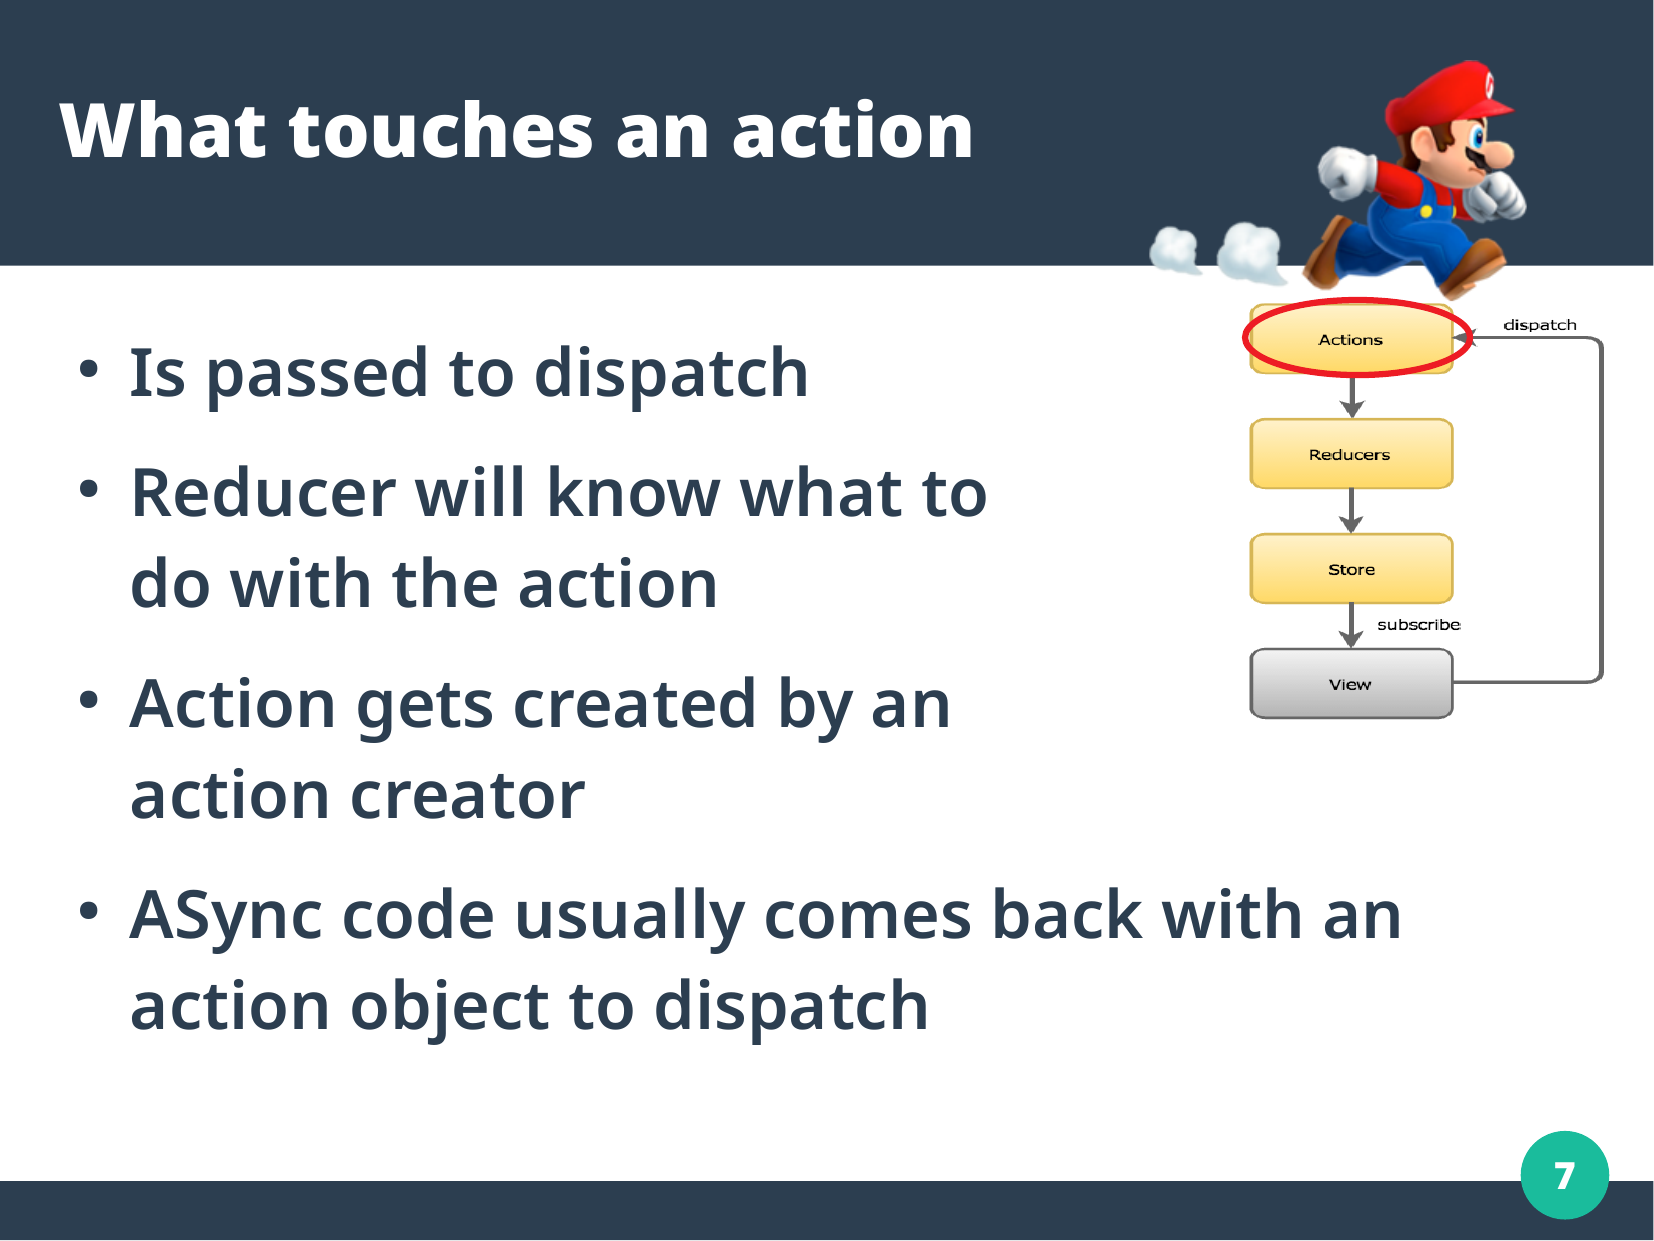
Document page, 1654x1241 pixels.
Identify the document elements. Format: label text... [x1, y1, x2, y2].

picture [976, 0, 1654, 736]
title What touches an action [59, 49, 976, 207]
list Is passed to dispatch Reducer will know what to do with the action Action gets created by an action creator ASync code usually comes back with an action object to dispatch [59, 324, 1595, 1152]
